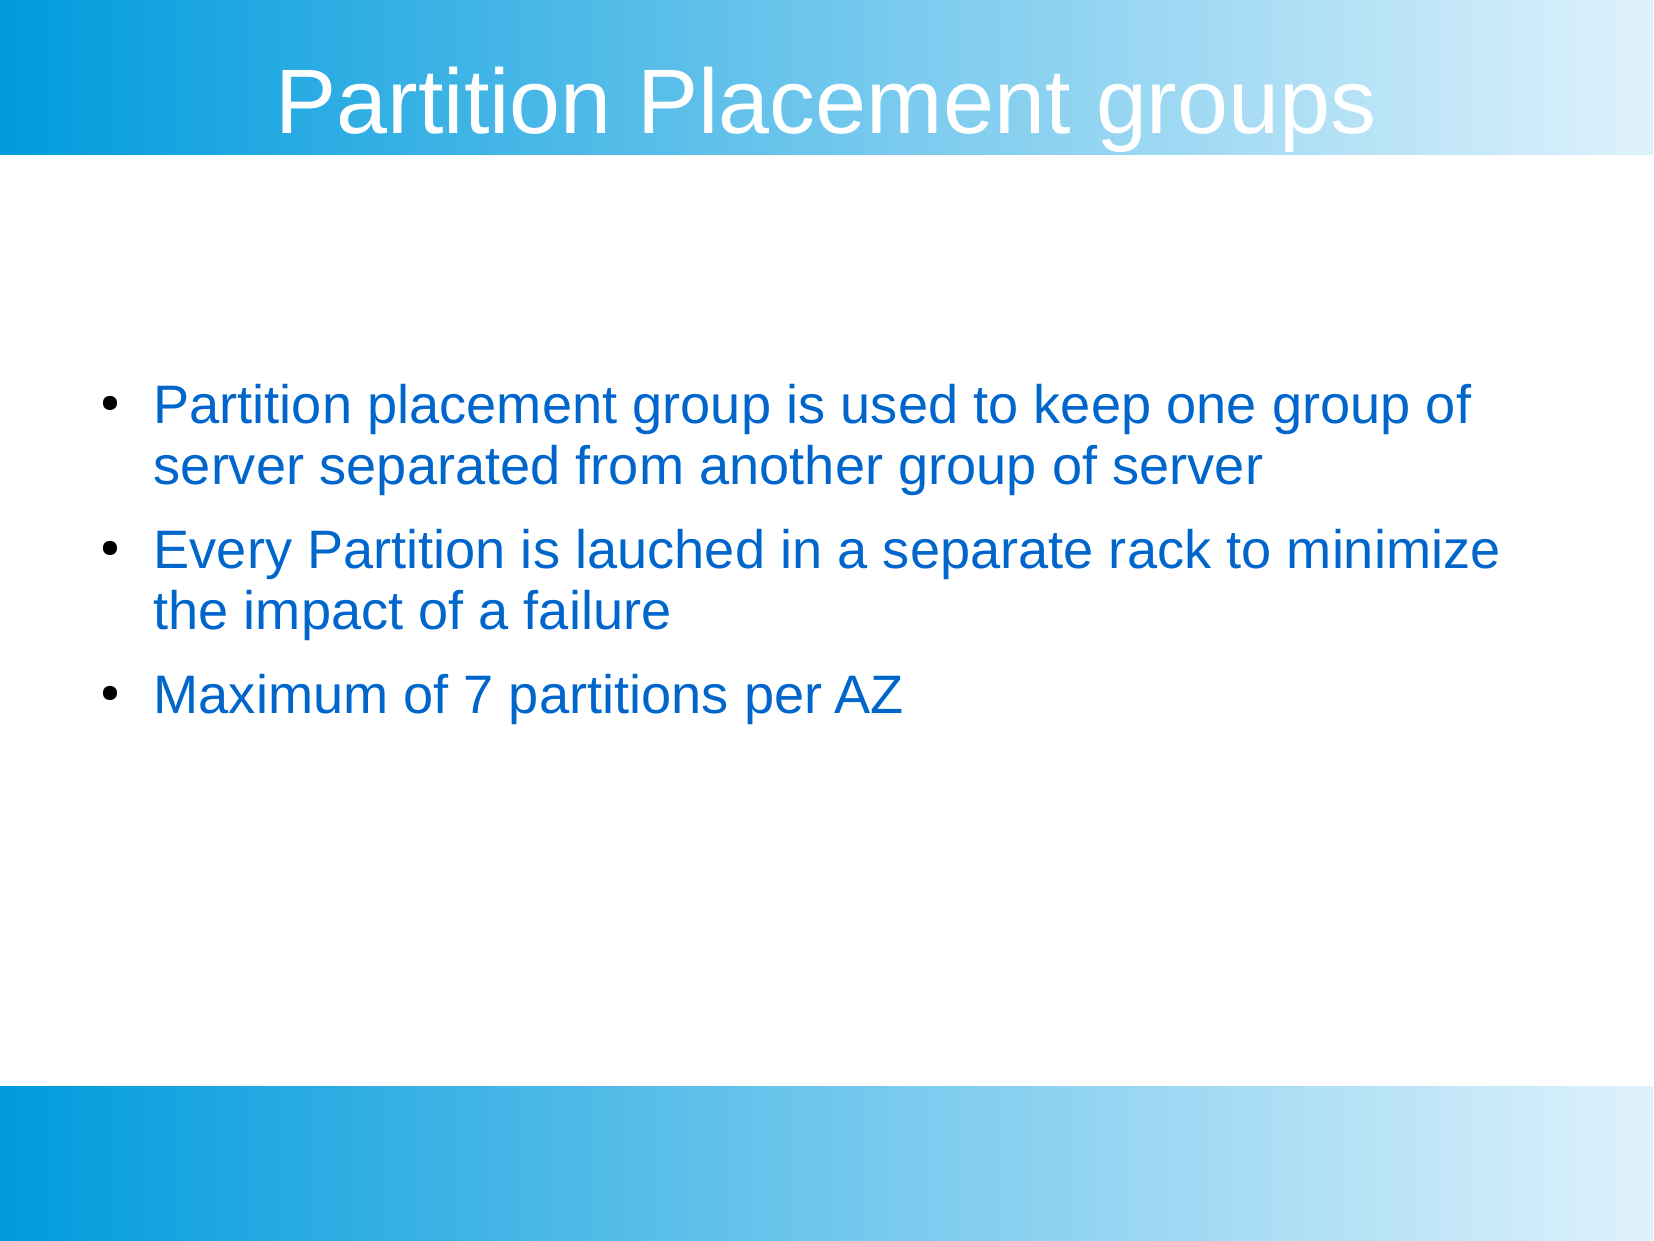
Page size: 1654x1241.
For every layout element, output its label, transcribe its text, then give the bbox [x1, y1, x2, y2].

list Partition placement group is used to keep one group of server separated from another group of server Every Partition is lauched in a separate rack to minimize the impact of a failure Maximum of 7 partitions per AZ [82, 290, 1571, 1010]
title Partition Placement groups [82, 49, 1571, 155]
